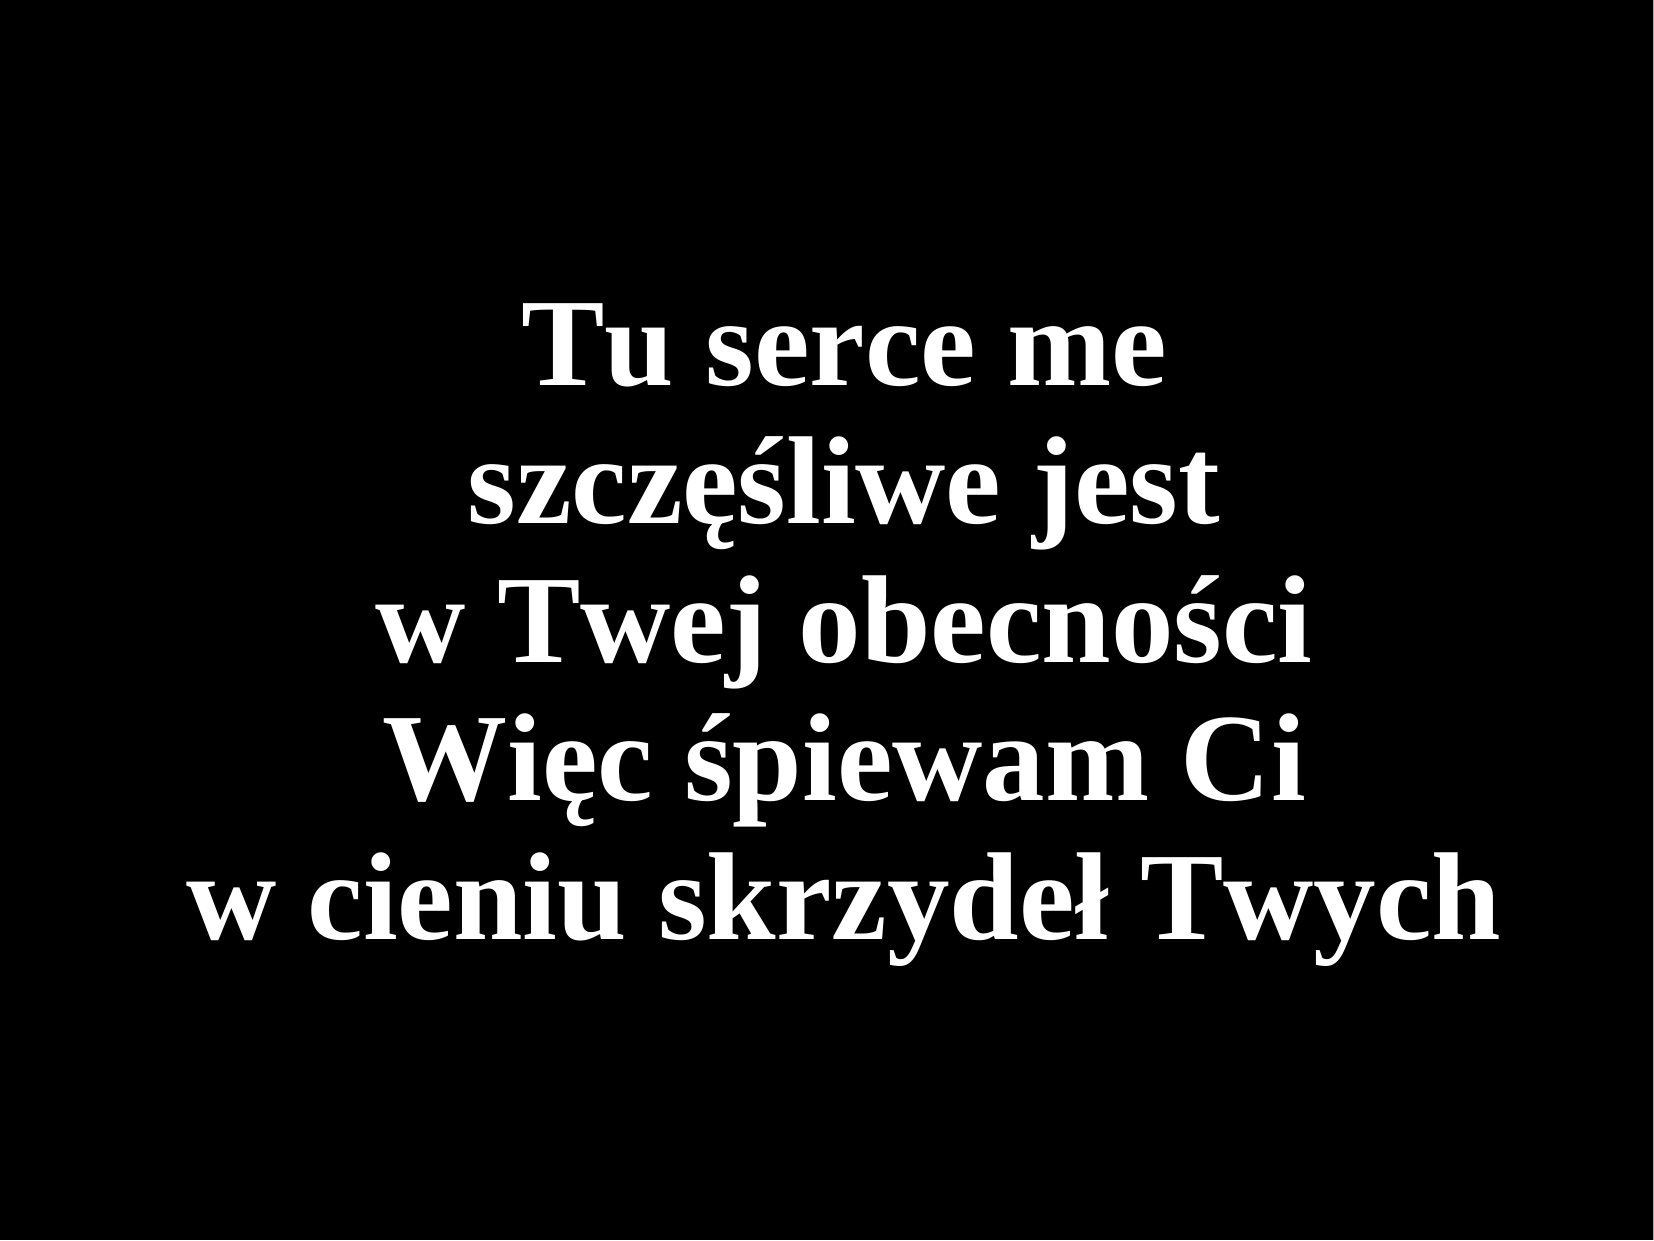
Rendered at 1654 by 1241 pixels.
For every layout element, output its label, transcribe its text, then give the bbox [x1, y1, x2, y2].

subtitle Tu serce me szczęśliwe jest w Twej obecności Więc śpiewam Ci w cieniu skrzydeł Twych [0, 0, 1654, 1241]
